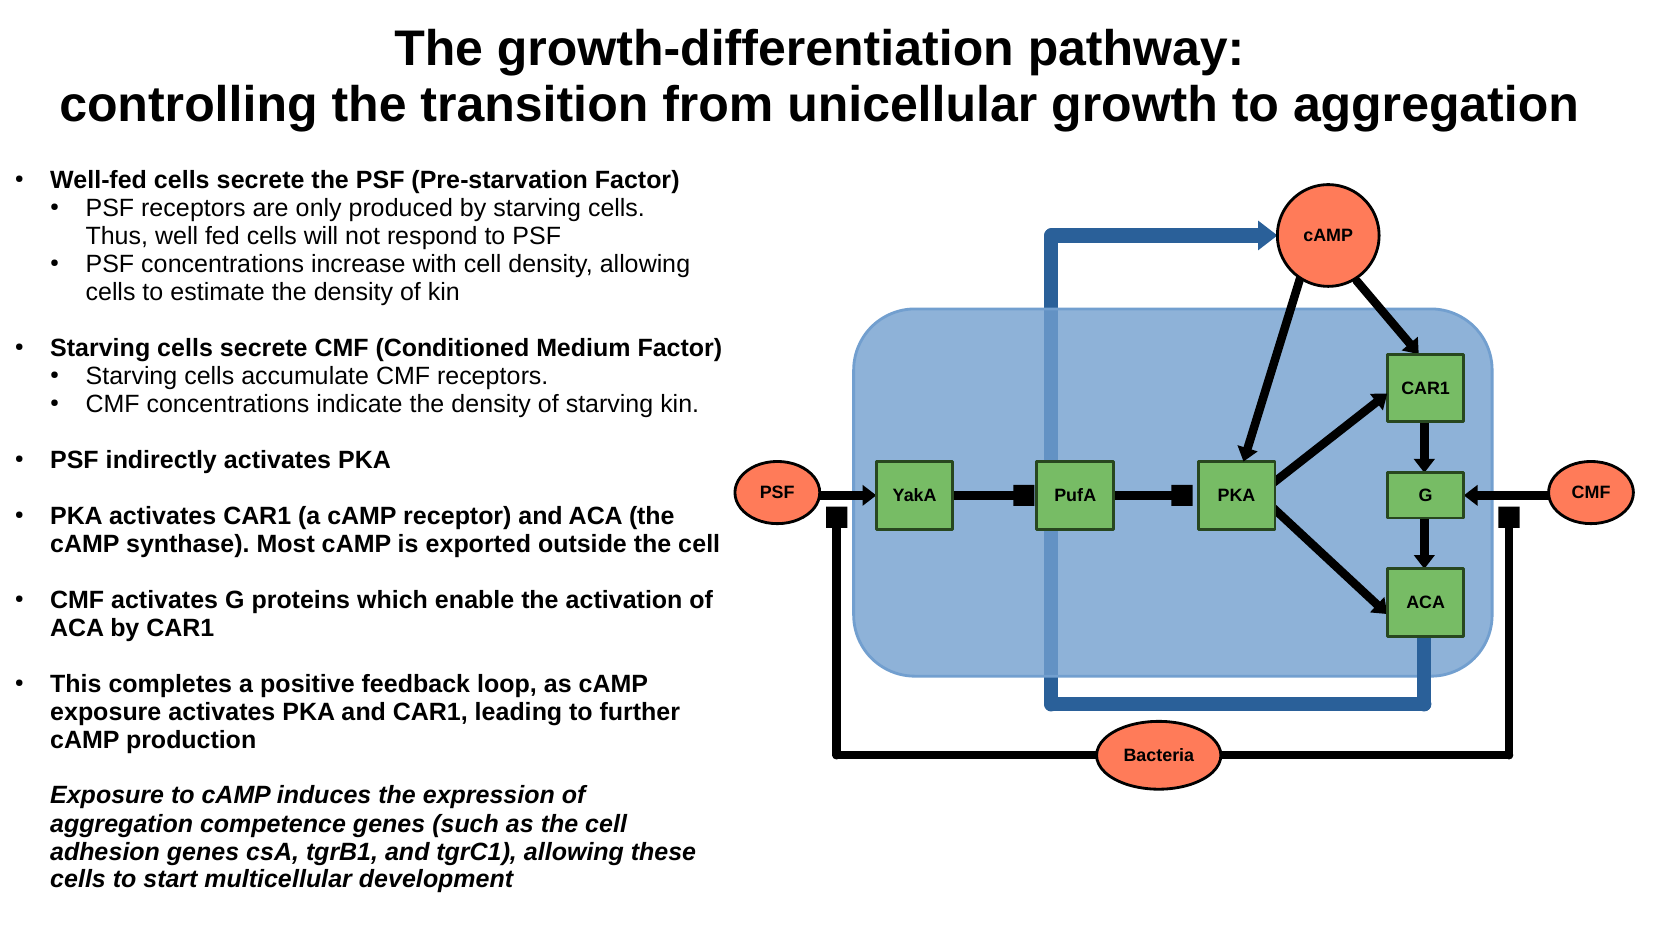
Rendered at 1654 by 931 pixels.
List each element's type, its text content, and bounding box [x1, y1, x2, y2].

title The growth-differentiation pathway: controlling the transition from unicellular growth to aggregation [23, 0, 1630, 160]
picture [745, 177, 1654, 800]
text_box Well-fed cells secrete the PSF (Pre-starvation Factor) PSF receptors are only produced by starving cells. Thus, well fed cells will not respond to PSF PSF concentrations increase with cell density, allowing cells to estimate the density of kin Starving cells secrete CMF (Conditioned Medium Factor) Starving cells accumulate CMF receptors. CMF concentrations indicate the density of starving kin. PSF indirectly activates PKA PKA activates CAR1 (a cAMP receptor) and ACA (the cAMP synthase). Most cAMP is exported outside the cell CMF activates G proteins which enable the activation of ACA by CAR1 This completes a positive feedback loop, as cAMP exposure activates PKA and CAR1, leading to further cAMP production Exposure to cAMP induces the expression of aggregation competence genes (such as the cell adhesion genes csA, tgrB1, and tgrC1), allowing these cells to start multicellular development [0, 158, 745, 931]
